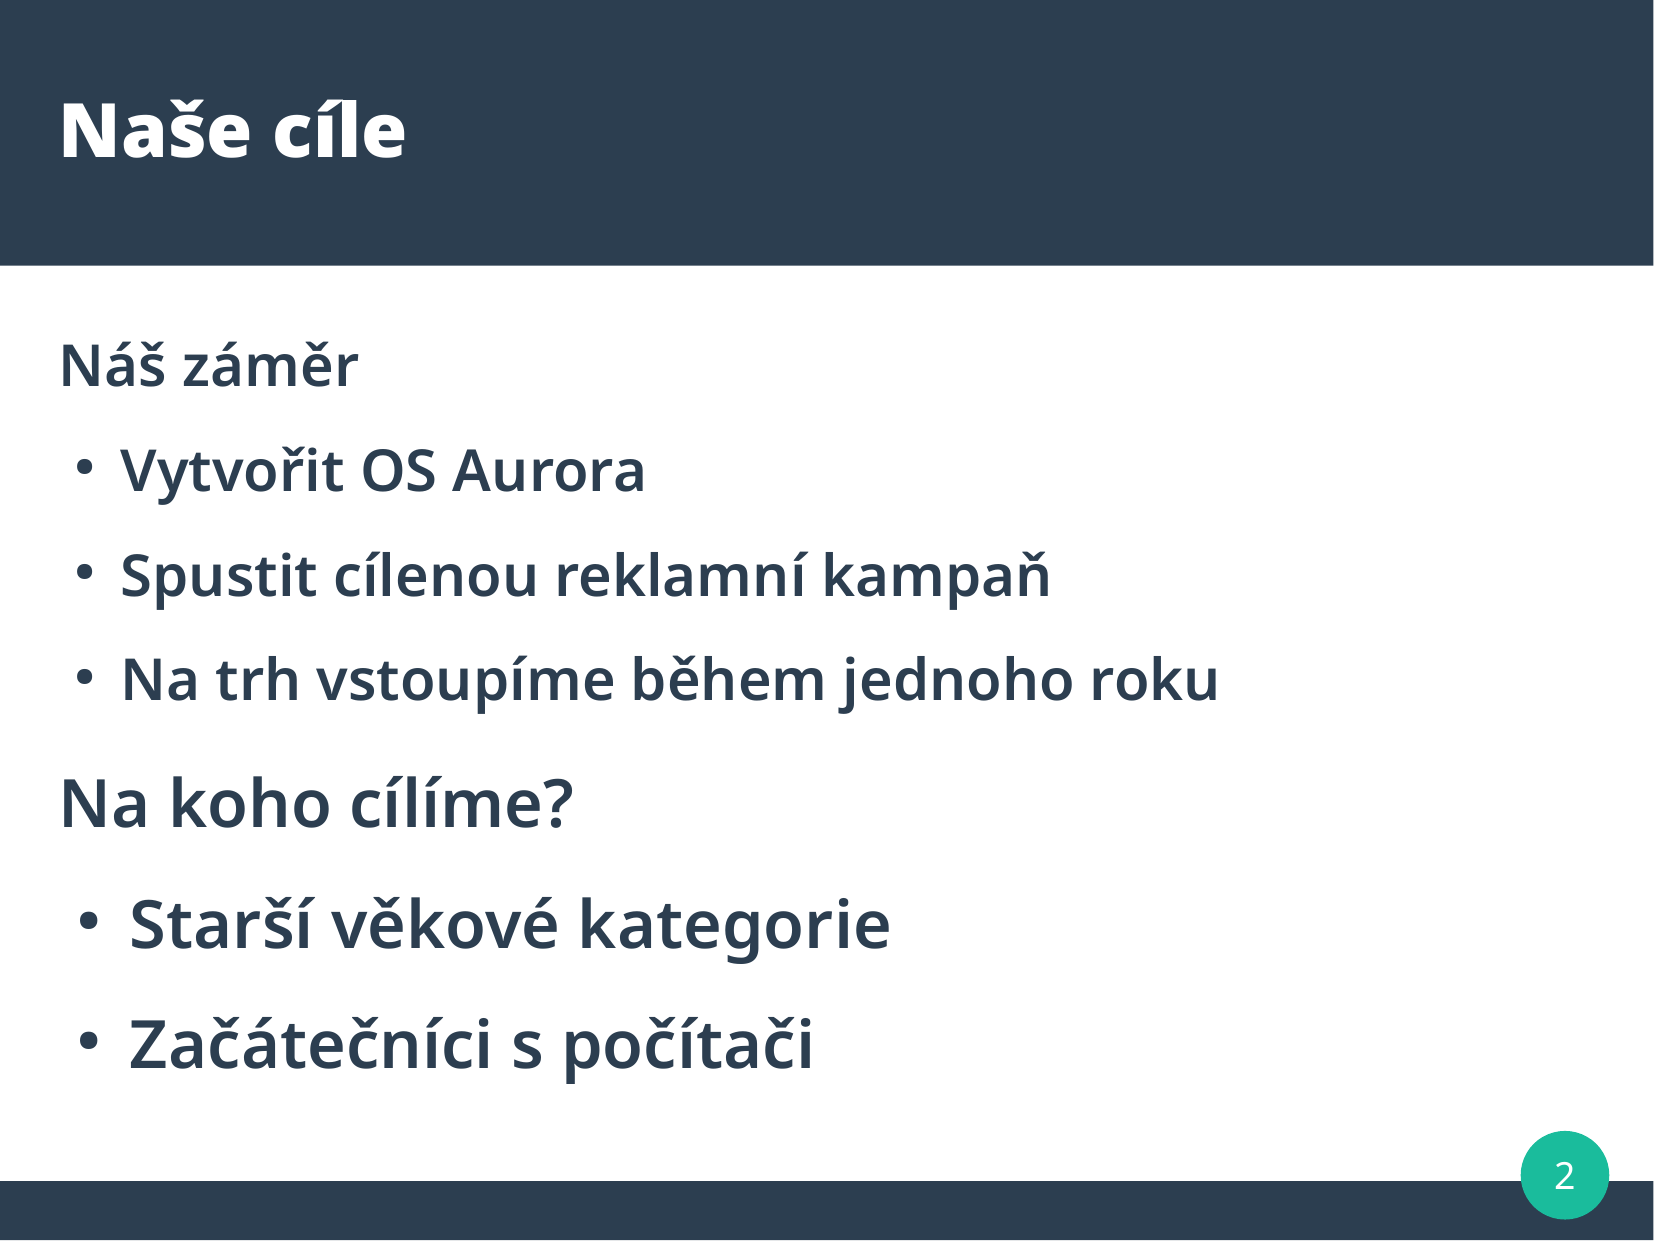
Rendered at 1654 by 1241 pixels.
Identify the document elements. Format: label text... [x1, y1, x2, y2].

list Náš záměr Vytvořit OS Aurora Spustit cílenou reklamní kampaň Na trh vstoupíme během jednoho roku [59, 324, 1595, 720]
title Naše cíle [59, 49, 1595, 207]
list Na koho cílíme? Starší věkové kategorie Začátečníci s počítači [59, 756, 1595, 1151]
